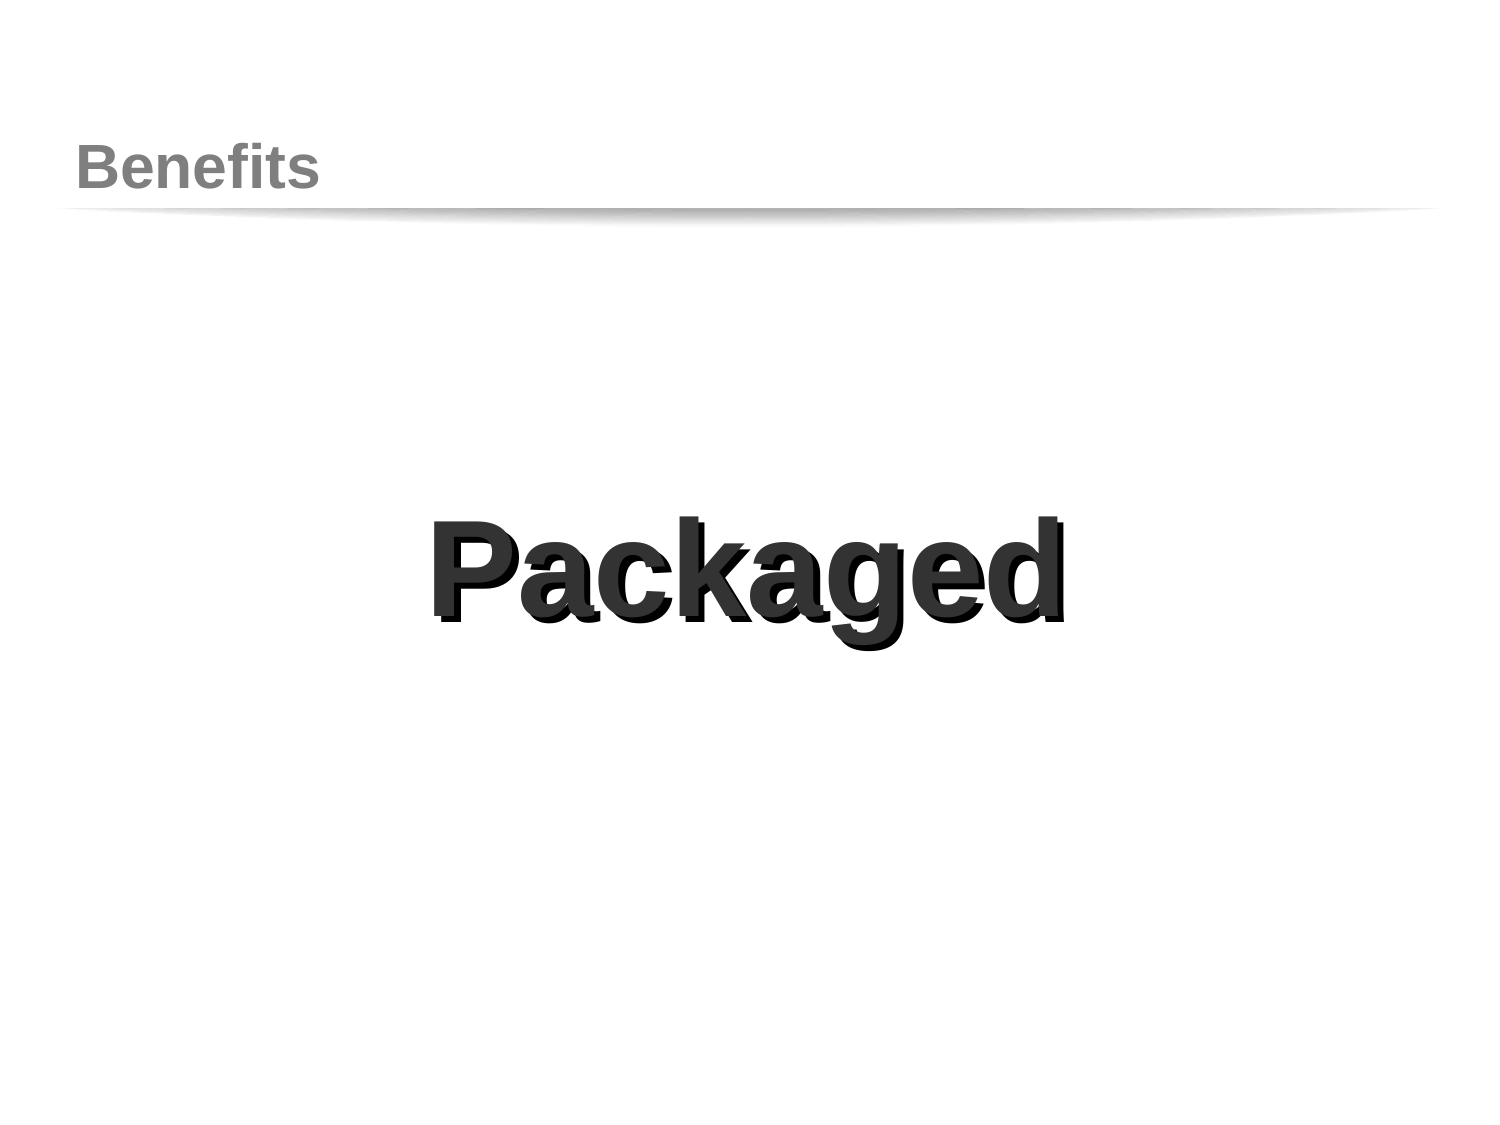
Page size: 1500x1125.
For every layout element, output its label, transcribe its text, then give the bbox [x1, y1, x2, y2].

title Benefits [75, 71, 1426, 203]
text_box Packaged [425, 479, 1075, 646]
